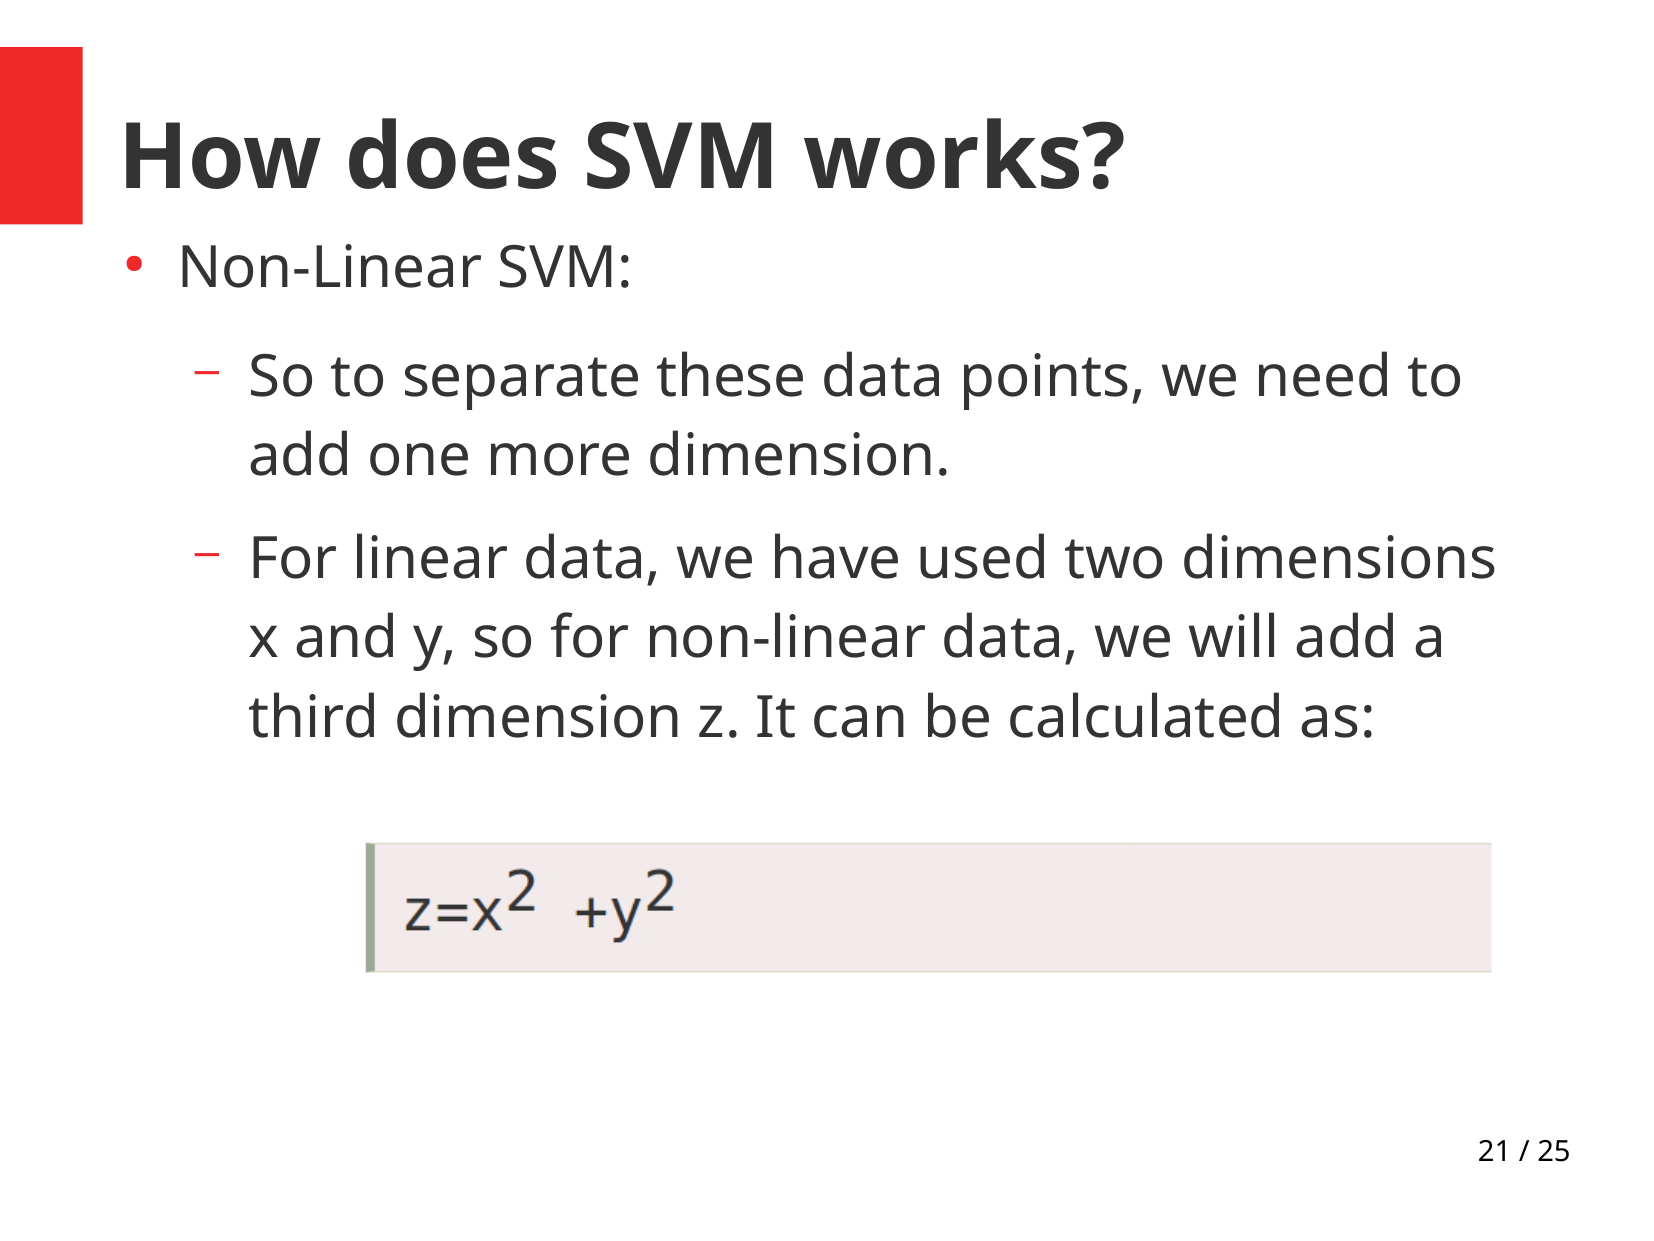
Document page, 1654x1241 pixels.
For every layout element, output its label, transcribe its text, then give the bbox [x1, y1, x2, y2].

picture [354, 826, 1492, 993]
title How does SVM works? [118, 49, 1571, 257]
list Non-Linear SVM: So to separate these data points, we need to add one more dimension. For linear data, we have used two dimensions x and y, so for non-linear data, we will add a third dimension z. It can be calculated as: [106, 225, 1524, 945]
